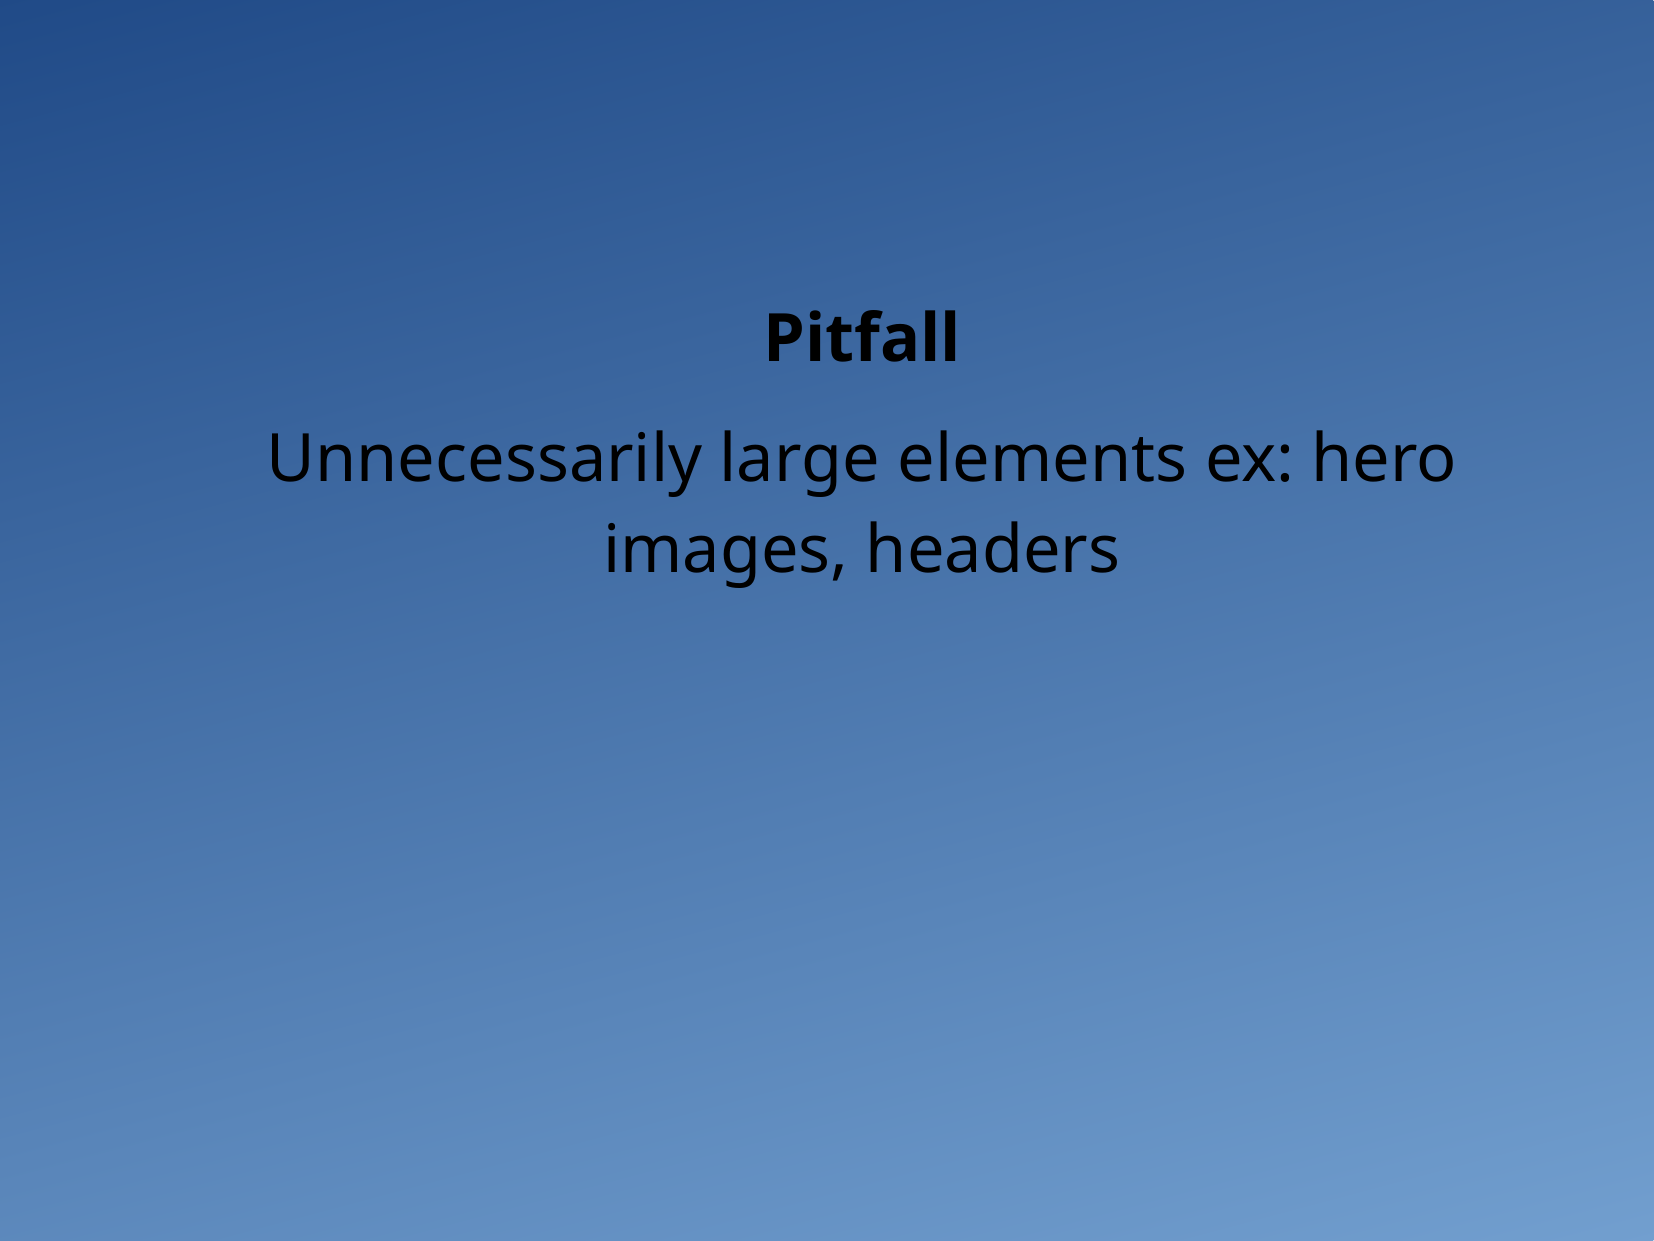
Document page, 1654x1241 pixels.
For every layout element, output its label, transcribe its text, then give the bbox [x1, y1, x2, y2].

list Pitfall Unnecessarily large elements ex: hero images, headers [82, 290, 1571, 634]
